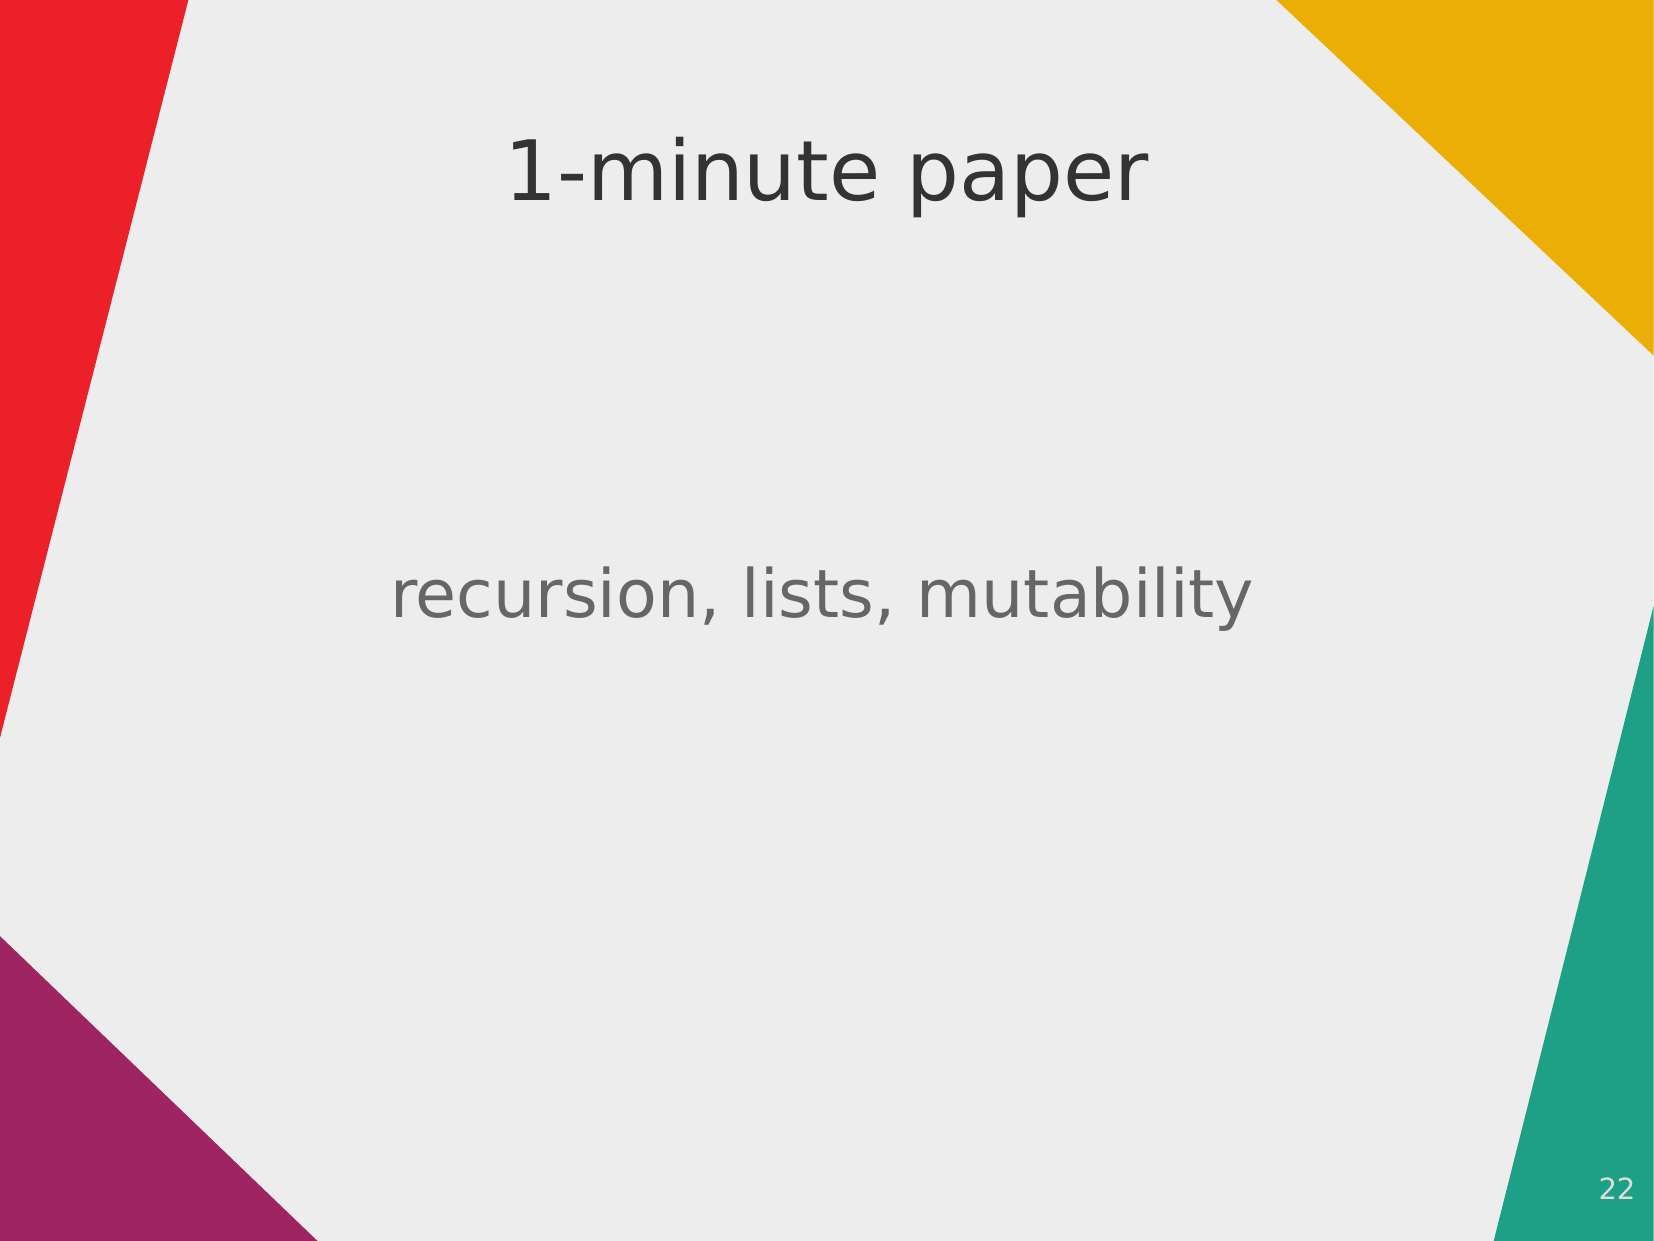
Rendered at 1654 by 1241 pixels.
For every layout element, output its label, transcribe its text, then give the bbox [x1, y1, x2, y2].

list recursion, lists, mutability [390, 555, 1654, 1241]
title 1-minute paper [114, 73, 1539, 271]
